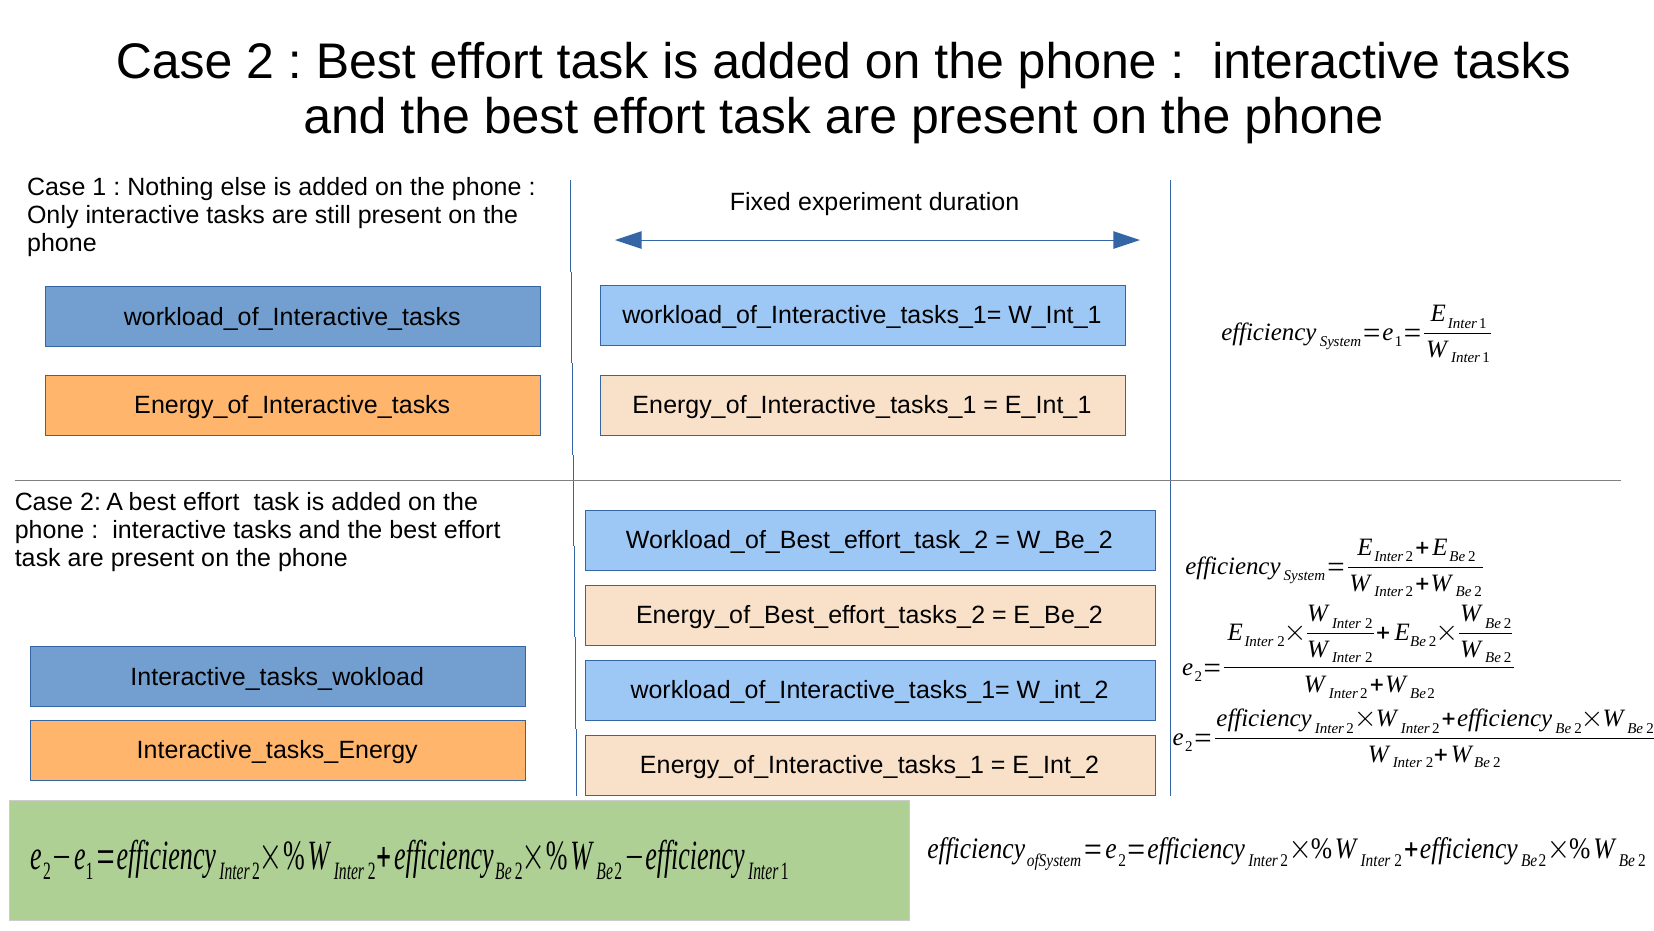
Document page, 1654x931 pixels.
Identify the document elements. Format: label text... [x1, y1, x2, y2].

text_box Case 1 : Nothing else is added on the phone : Only interactive tasks are still present on the phone [12, 165, 556, 287]
chart [1175, 533, 1522, 702]
text_box Case 2: A best effort task is added on the phone : interactive tasks and the best effort task are present on the phone [0, 480, 543, 602]
text_box Energy_of_Interactive_tasks [45, 375, 541, 436]
text_box Energy_of_Interactive_tasks_1 = E_Int_2 [585, 735, 1156, 796]
text_box workload_of_Interactive_tasks [45, 287, 541, 347]
text_box Energy_of_Best_effort_tasks_2 = E_Be_2 [585, 585, 1156, 646]
chart [1166, 705, 1654, 772]
text_box workload_of_Interactive_tasks_1= W_Int_1 [600, 285, 1126, 346]
text_box workload_of_Interactive_tasks_1= W_int_2 [585, 660, 1156, 721]
text_box Interactive_tasks_Energy [30, 720, 526, 781]
chart [23, 832, 796, 886]
text_box Workload_of_Best_effort_task_2 = W_Be_2 [585, 510, 1156, 571]
text_box [9, 800, 910, 921]
chart [920, 832, 1652, 871]
title Case 2 : Best effort task is added on the phone : interactive tasks and the best effort task are present on the phone [112, 27, 1576, 151]
text_box Interactive_tasks_wokload [30, 646, 526, 707]
text_box Energy_of_Interactive_tasks_1 = E_Int_1 [600, 375, 1126, 436]
chart [1215, 300, 1499, 367]
text_box Fixed experiment duration [715, 180, 1036, 223]
